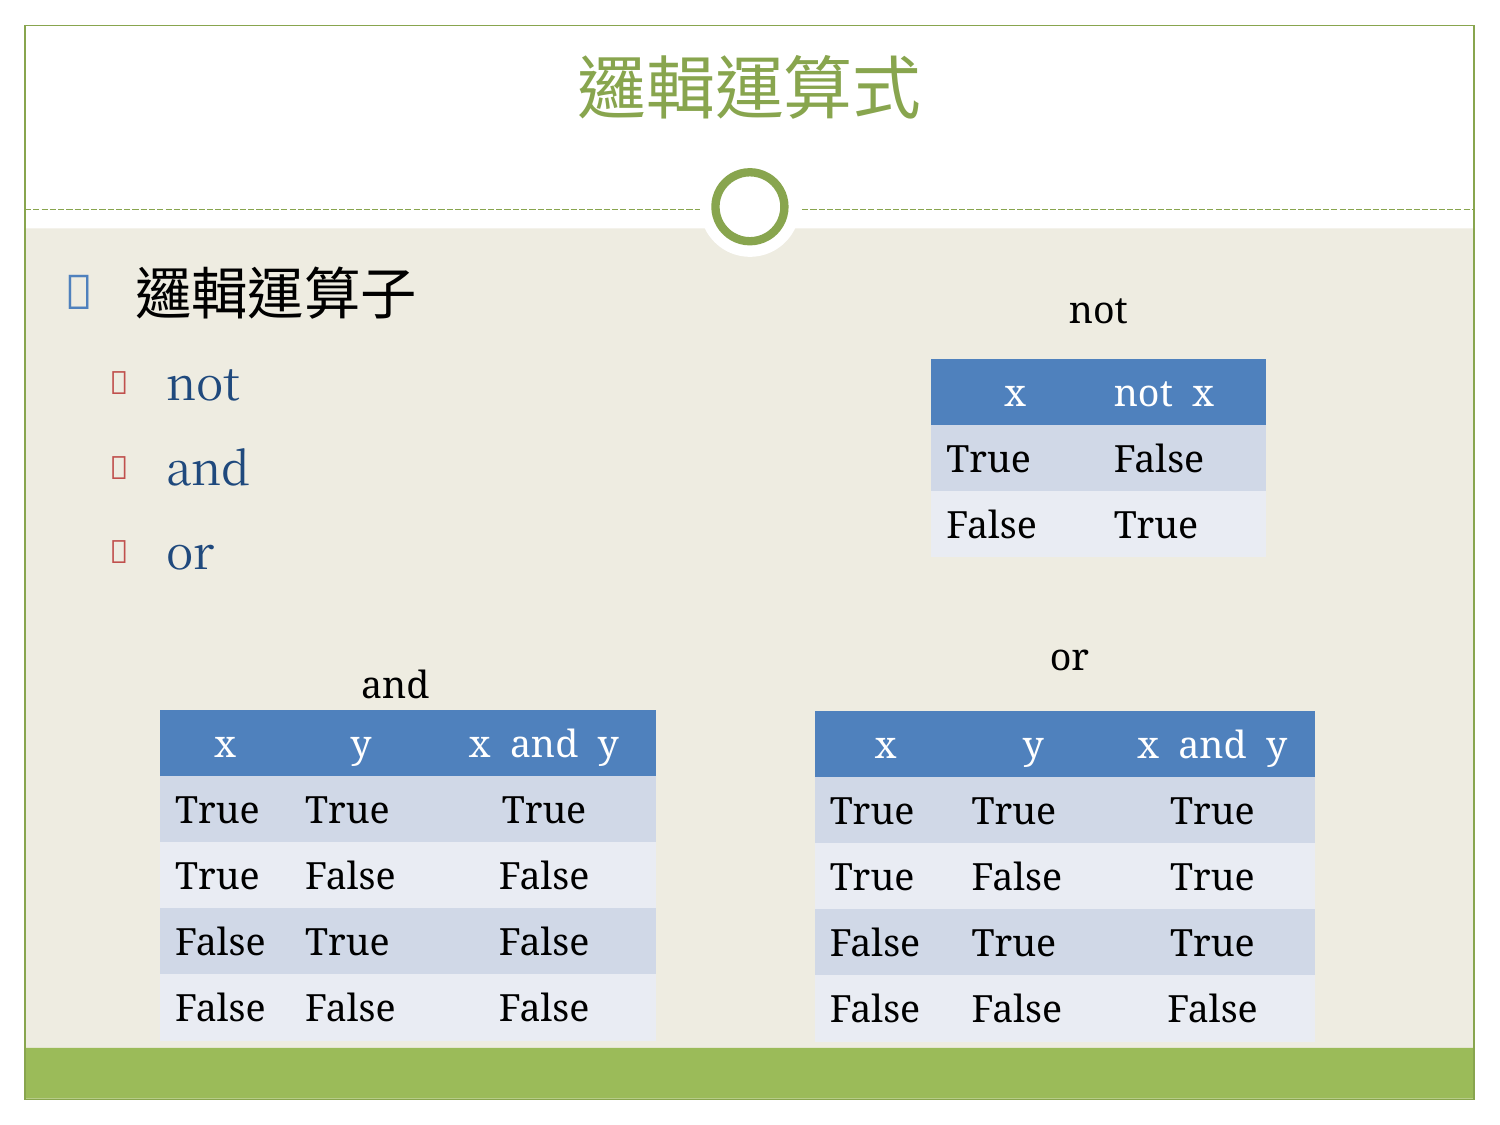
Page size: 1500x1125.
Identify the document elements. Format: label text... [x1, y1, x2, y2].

table_cell True [432, 776, 656, 842]
table_cell False [1110, 975, 1315, 1042]
table_cell False [957, 975, 1110, 1042]
table_cell True [1110, 843, 1315, 909]
table_header x [160, 710, 290, 776]
table_cell True [160, 776, 290, 842]
table_cell False [815, 909, 957, 975]
table_cell True [1110, 909, 1315, 975]
table_cell False [432, 974, 656, 1041]
table_cell True [815, 843, 957, 909]
table_cell True [1110, 777, 1315, 843]
title 邏輯運算式 [49, 37, 1450, 162]
table_cell True [957, 909, 1110, 975]
table_cell True [815, 777, 957, 843]
table_cell False [290, 842, 432, 908]
table_cell False [290, 974, 432, 1041]
table_cell False [432, 908, 656, 974]
table_cell False [957, 843, 1110, 909]
list 邏輯運算子 not and or [49, 250, 1445, 1047]
table_cell False [815, 975, 957, 1042]
table_header not x [1099, 359, 1266, 425]
table_cell False [1099, 425, 1266, 491]
table_header x [815, 711, 957, 777]
table_cell False [160, 908, 290, 974]
table_cell True [957, 777, 1110, 843]
table_cell True [290, 776, 432, 842]
table_cell True [160, 842, 290, 908]
table_cell True [931, 425, 1099, 491]
table_cell False [432, 842, 656, 908]
table_header x and y [1110, 711, 1315, 777]
table_cell False [160, 974, 290, 1041]
table_header x [931, 359, 1099, 425]
table_header y [290, 710, 432, 776]
text_box and [346, 653, 445, 714]
text_box not [1054, 278, 1144, 339]
table_header x and y [432, 710, 656, 776]
table_cell True [290, 908, 432, 974]
table_cell True [1099, 491, 1266, 557]
table_cell False [931, 491, 1099, 557]
table_header y [957, 711, 1110, 777]
text_box or [1035, 625, 1105, 686]
